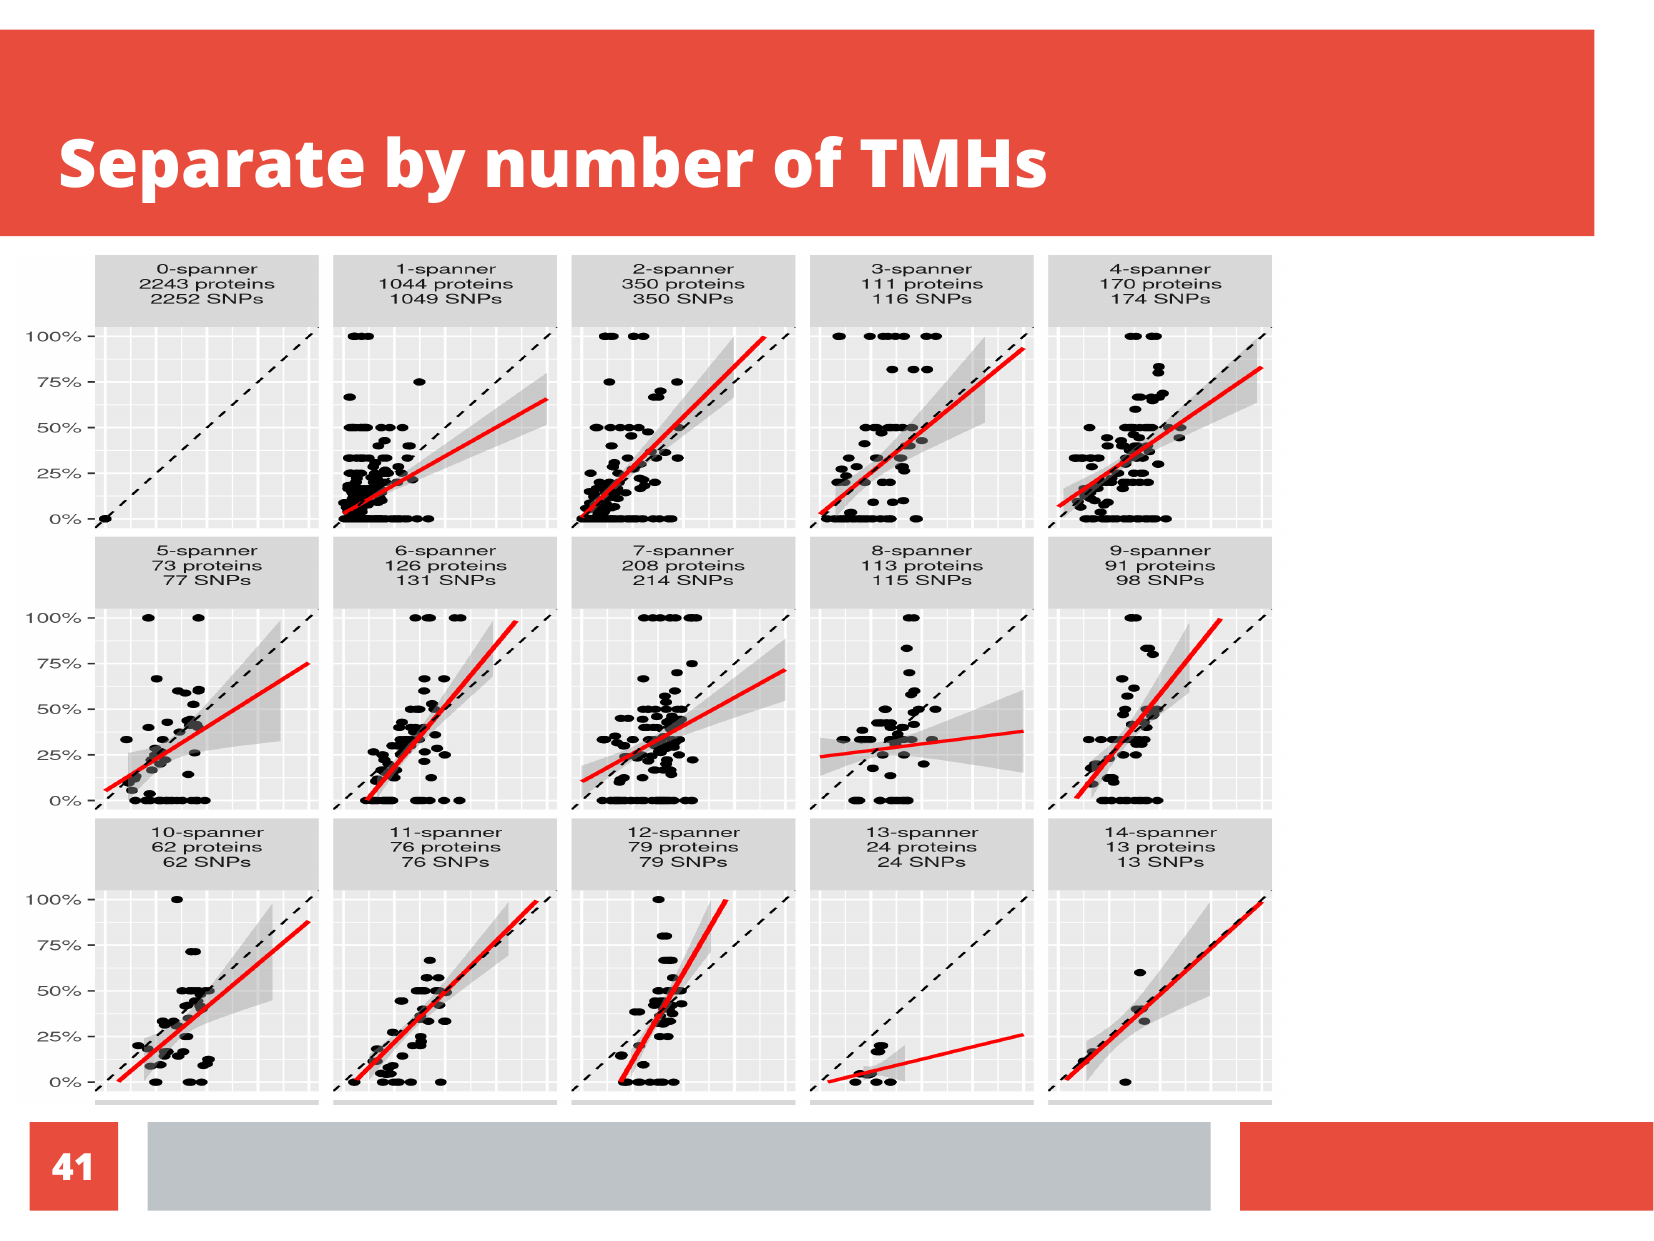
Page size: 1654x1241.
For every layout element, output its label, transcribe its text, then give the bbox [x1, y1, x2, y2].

picture [15, 250, 1291, 1105]
title Separate by number of TMHs [59, 59, 1595, 207]
